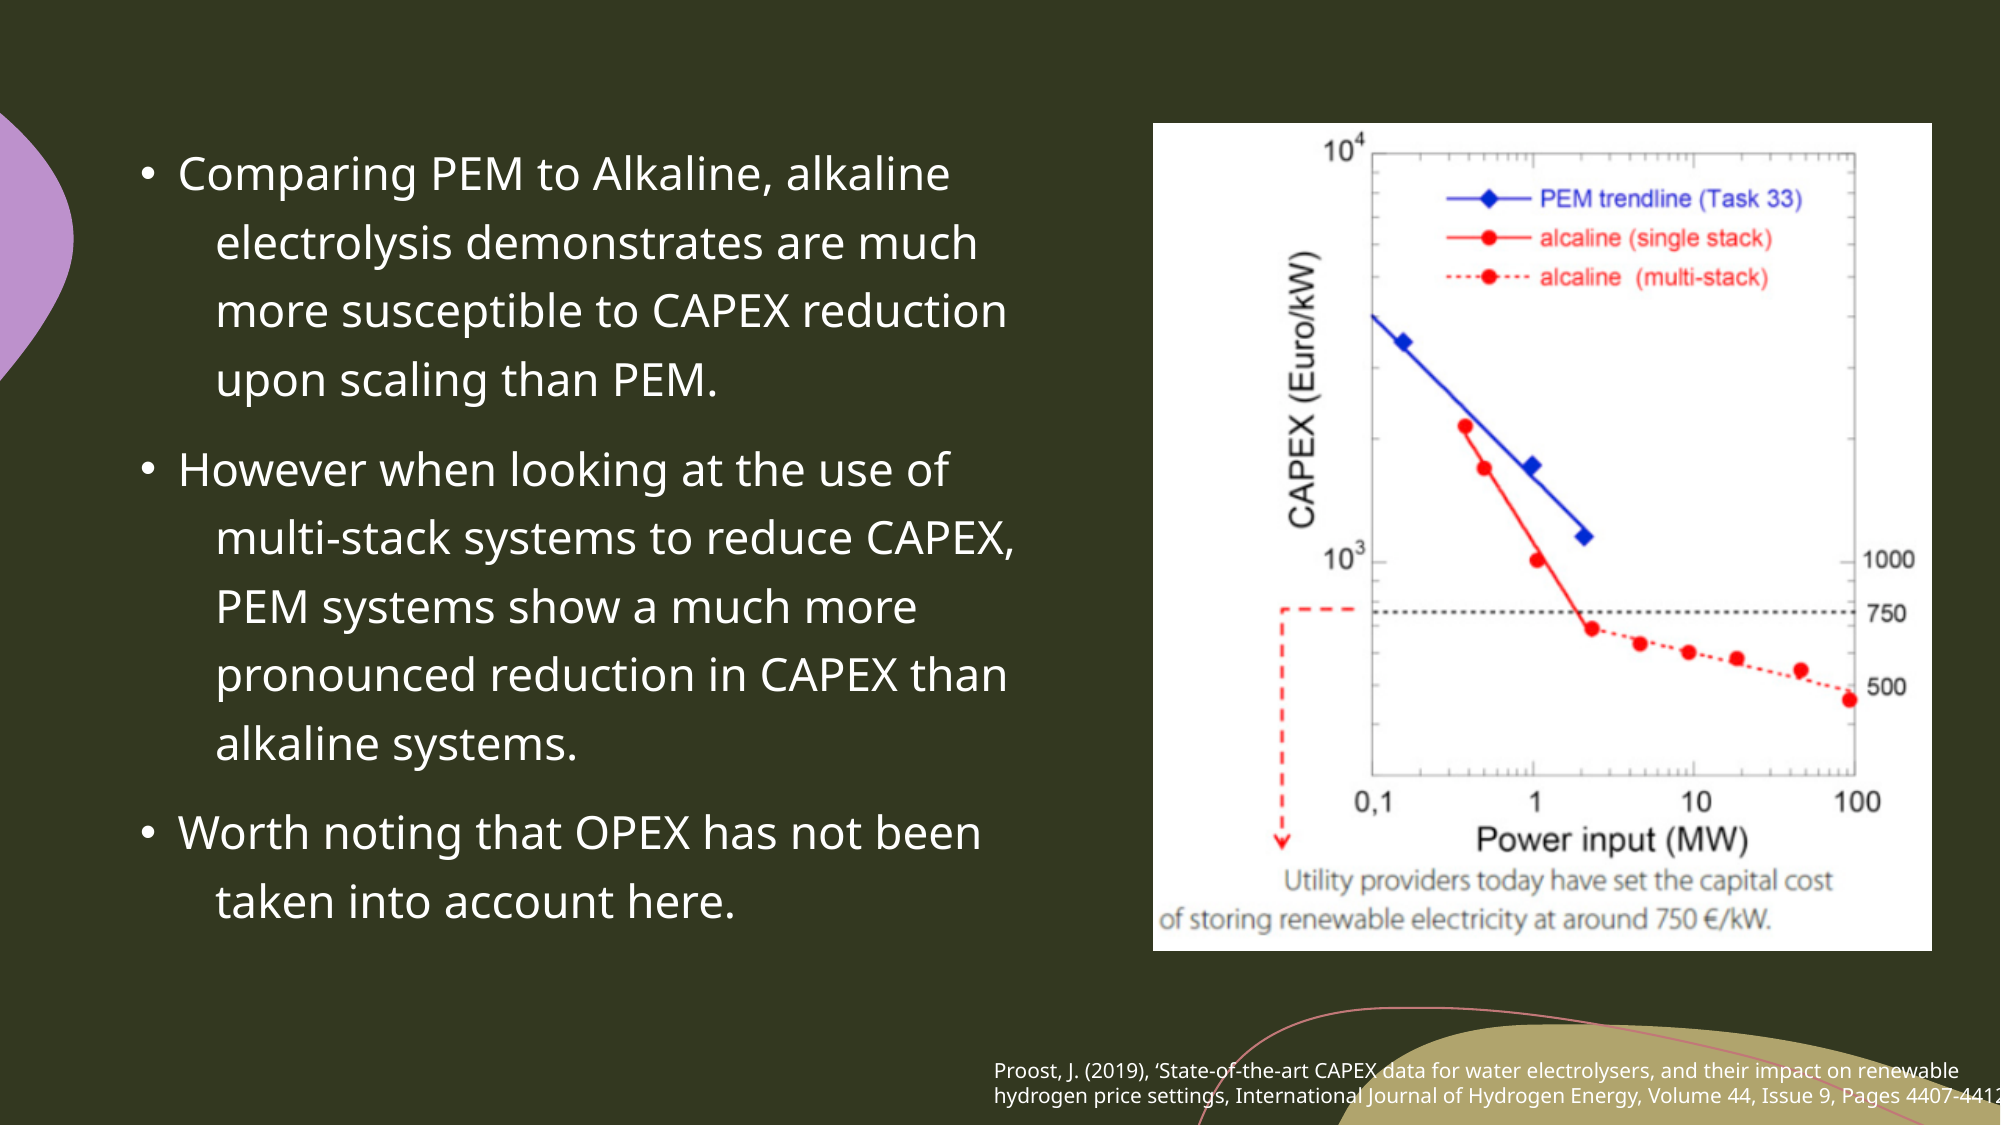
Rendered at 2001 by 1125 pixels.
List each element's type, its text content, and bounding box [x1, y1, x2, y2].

picture [1153, 123, 1932, 951]
text_box Proost, J. (2019), ‘State-of-the-art CAPEX data for water electrolysers, and their impact on renewable hydrogen price settings, International Journal of Hydrogen Energy, Volume 44, Issue 9, Pages 4407-4412 [978, 1050, 2000, 1116]
list Comparing PEM to Alkaline, alkaline electrolysis demonstrates are much more susceptible to CAPEX reduction upon scaling than PEM. However when looking at the use of multi-stack systems to reduce CAPEX, PEM systems show a much more pronounced reduction in CAPEX than alkaline systems. Worth noting that OPEX has not been taken into account here. [125, 123, 1053, 1002]
